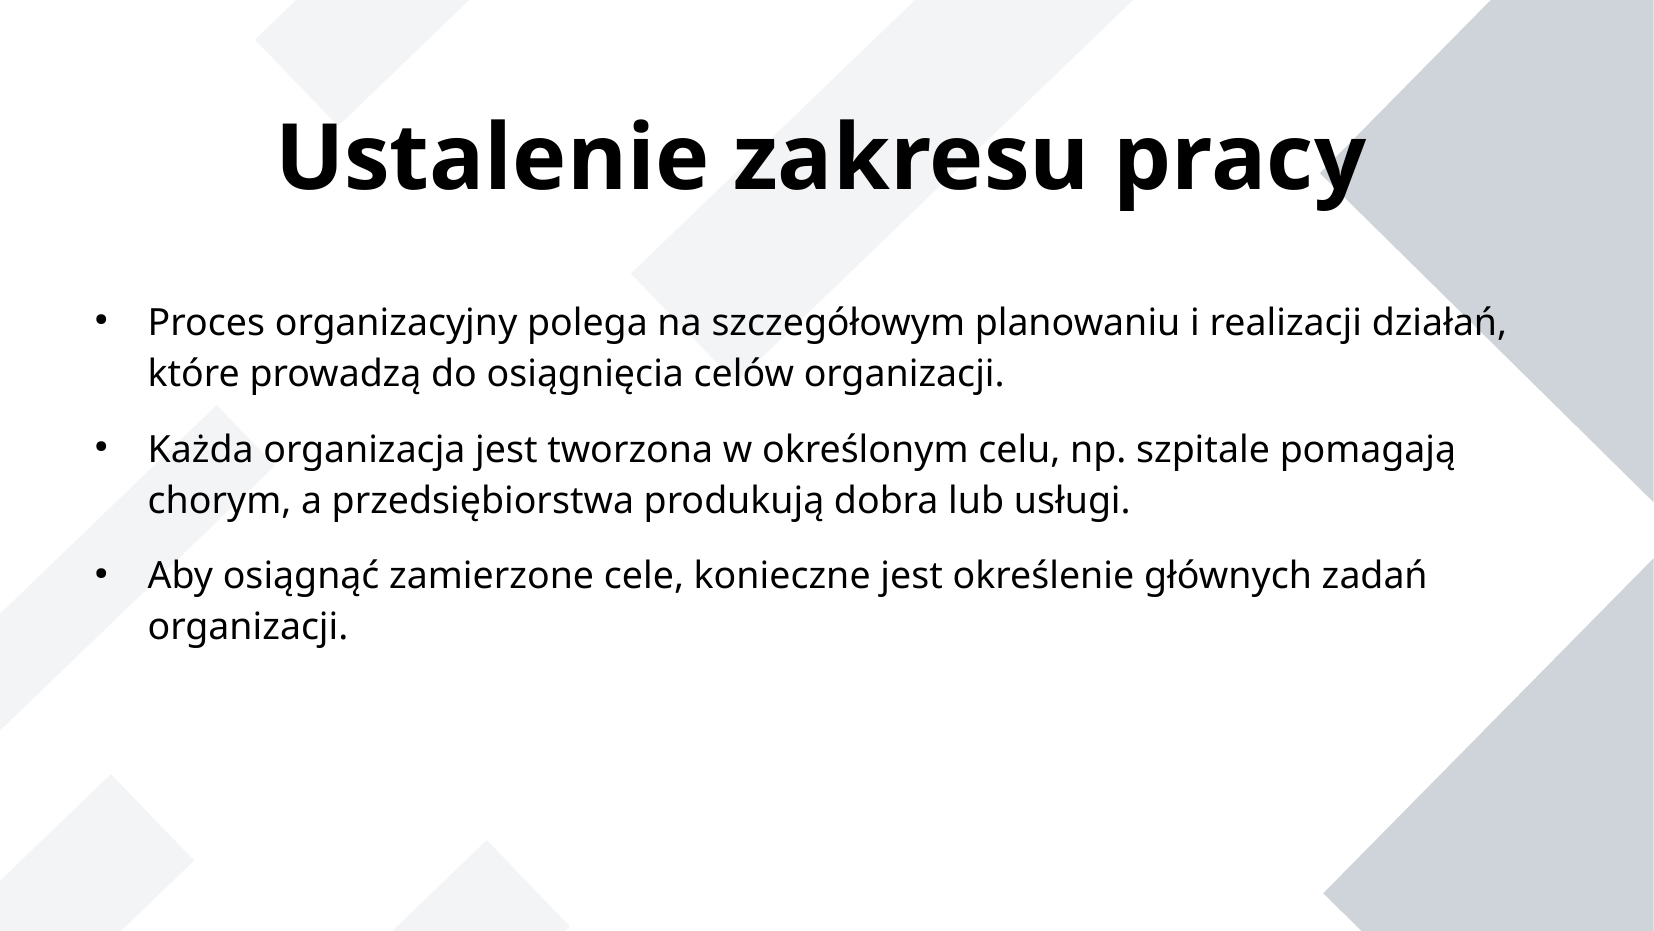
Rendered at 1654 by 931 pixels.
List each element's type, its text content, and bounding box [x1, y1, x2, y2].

title Ustalenie zakresu pracy [76, 76, 1565, 233]
list Proces organizacyjny polega na szczegółowym planowaniu i realizacji działań, które prowadzą do osiągnięcia celów organizacji. Każda organizacja jest tworzona w określonym celu, np. szpitale pomagają chorym, a przedsiębiorstwa produkują dobra lub usługi. Aby osiągnąć zamierzone cele, konieczne jest określenie głównych zadań organizacji. [76, 295, 1565, 835]
